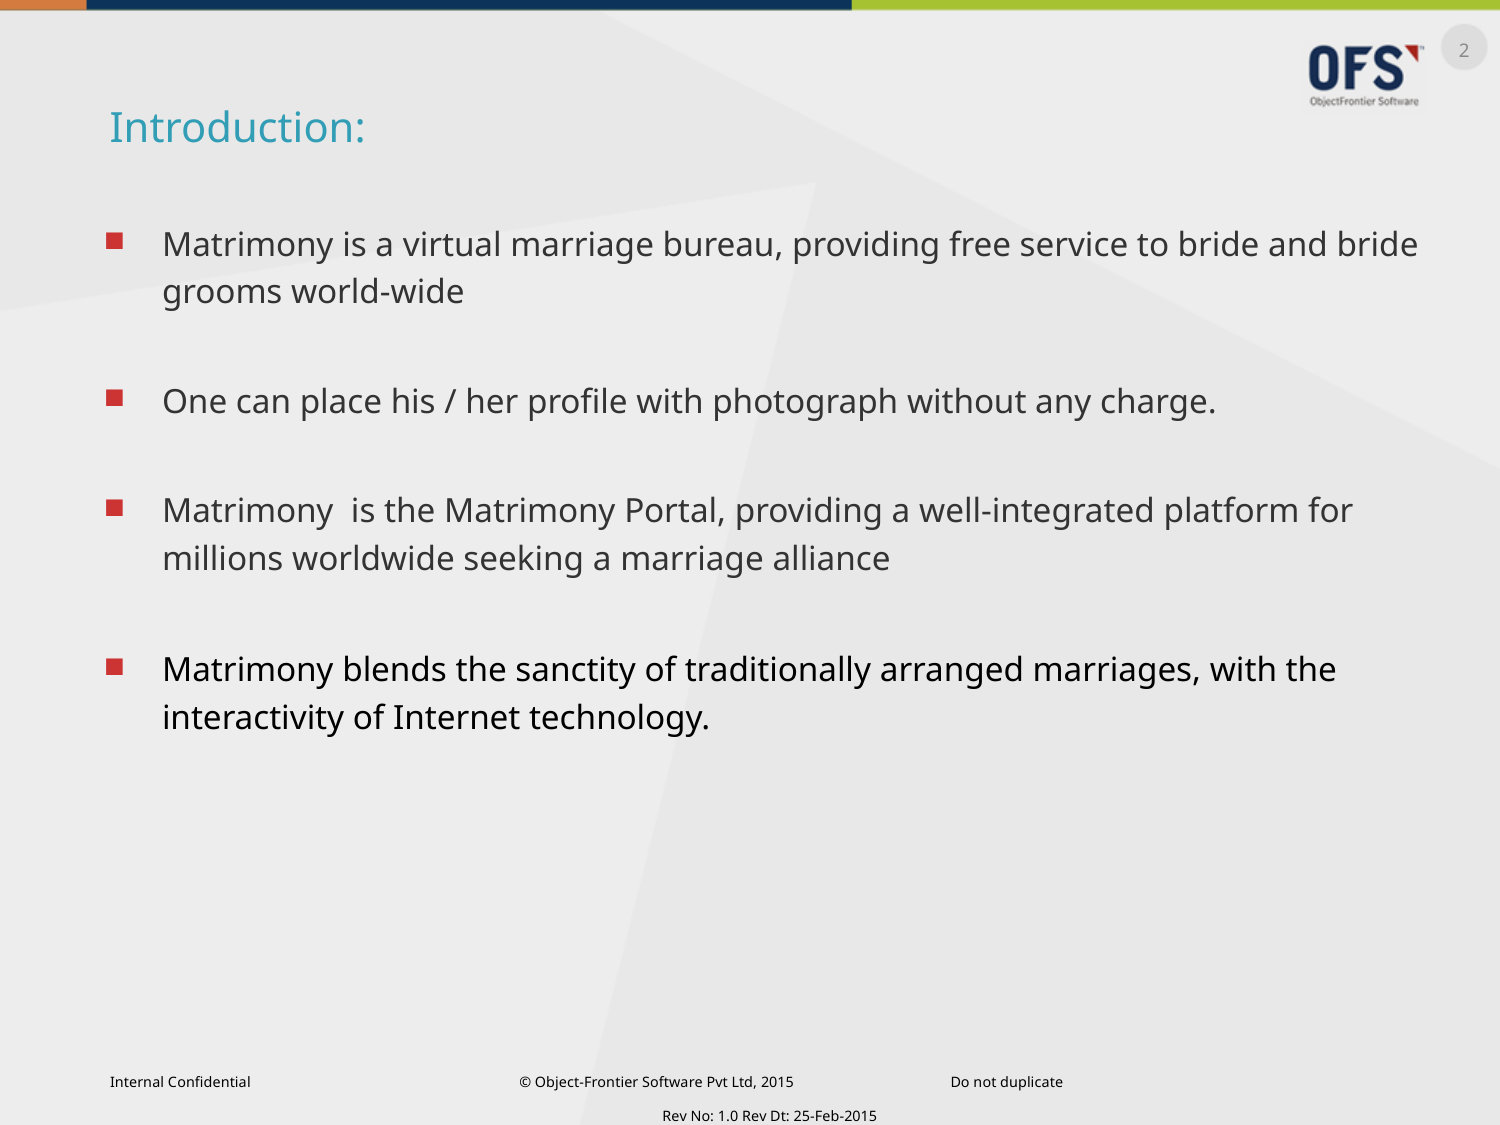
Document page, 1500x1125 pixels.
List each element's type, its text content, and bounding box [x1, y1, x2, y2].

picture [0, 0, 1500, 1125]
title Introduction: [94, 70, 1445, 180]
list Matrimony is a virtual marriage bureau, providing free service to bride and bride grooms world-wide One can place his / her profile with photograph without any charge. Matrimony is the Matrimony Portal, providing a well-integrated platform for millions worldwide seeking a marriage alliance Matrimony blends the sanctity of traditionally arranged marriages, with the interactivity of Internet technology. [90, 207, 1441, 863]
